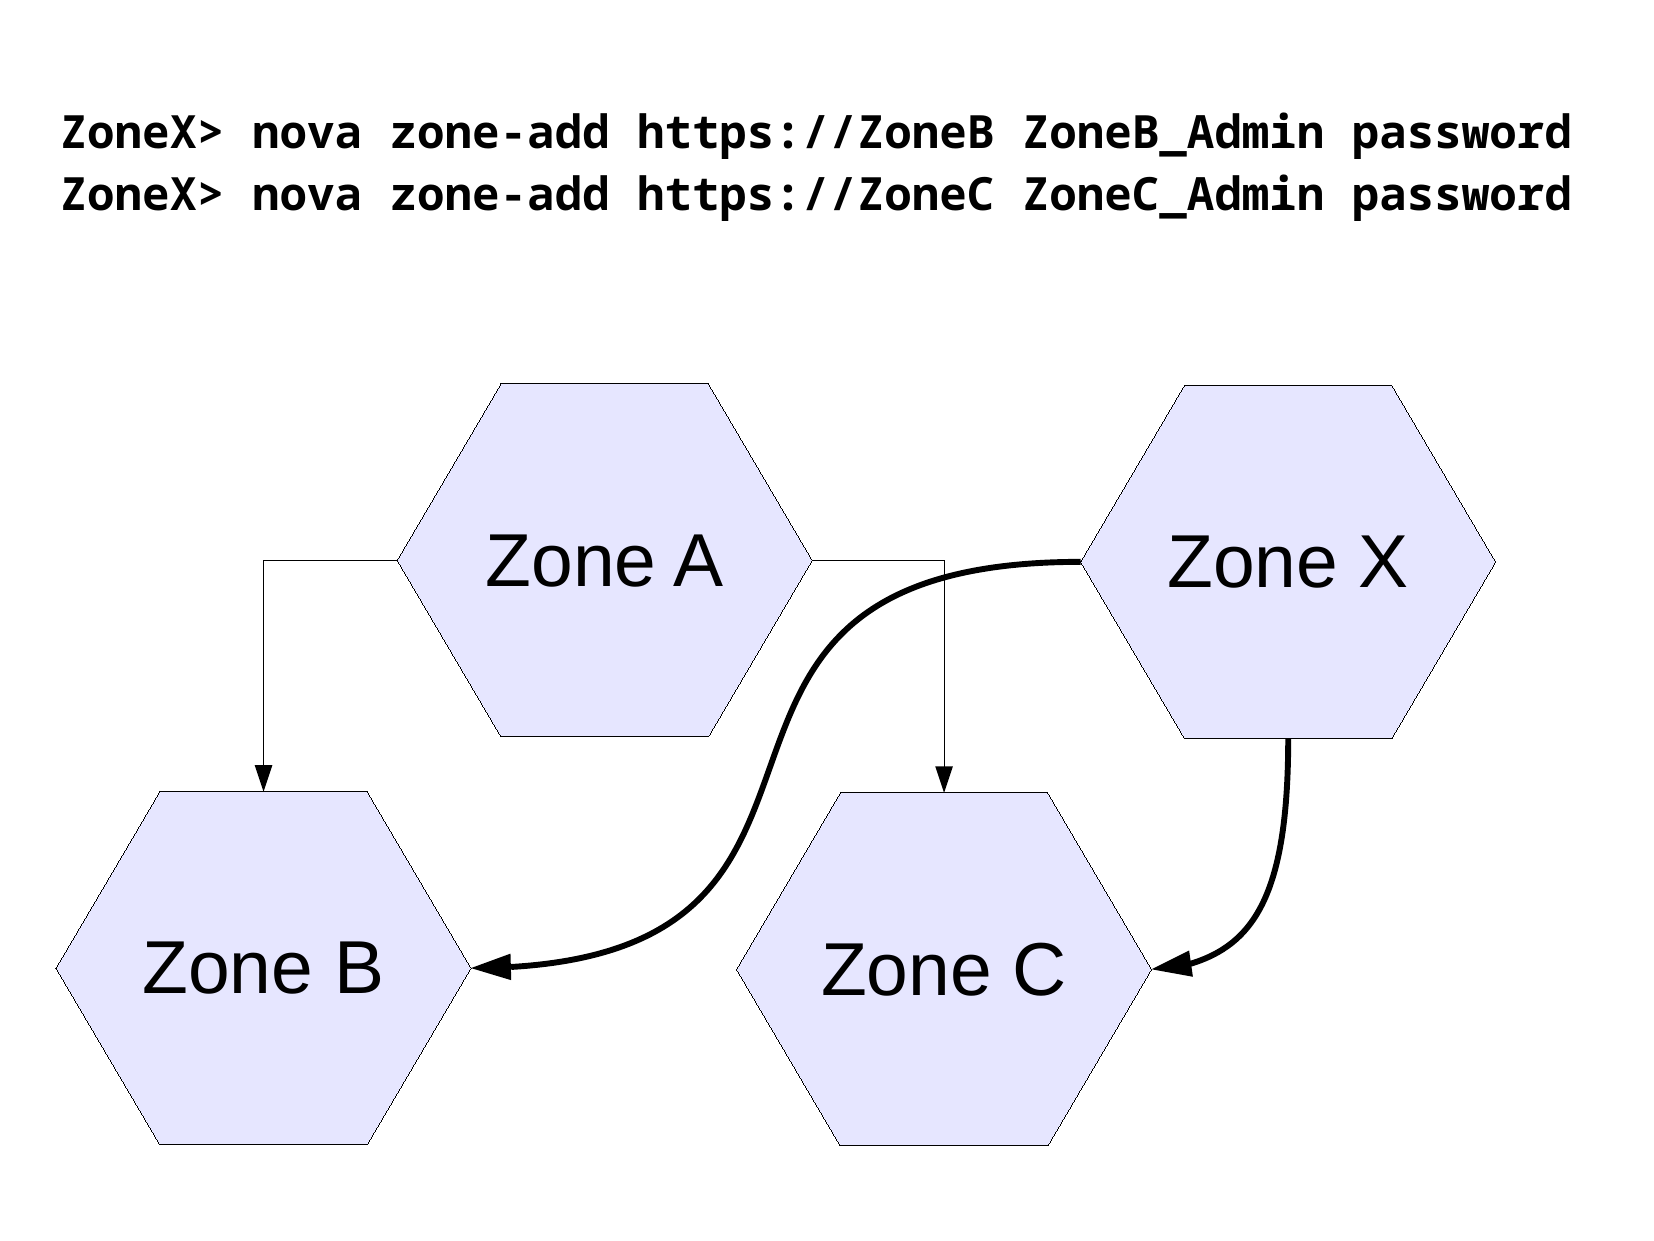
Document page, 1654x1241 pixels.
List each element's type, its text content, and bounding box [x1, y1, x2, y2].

text_box Zone C [736, 792, 1152, 1146]
text_box ZoneX> nova zone-add https://ZoneB ZoneB_Admin password ZoneX> nova zone-add https://ZoneC ZoneC_Admin password [44, 91, 1587, 211]
text_box Zone X [1081, 385, 1496, 739]
text_box Zone B [55, 791, 471, 1145]
text_box Zone A [397, 383, 813, 737]
